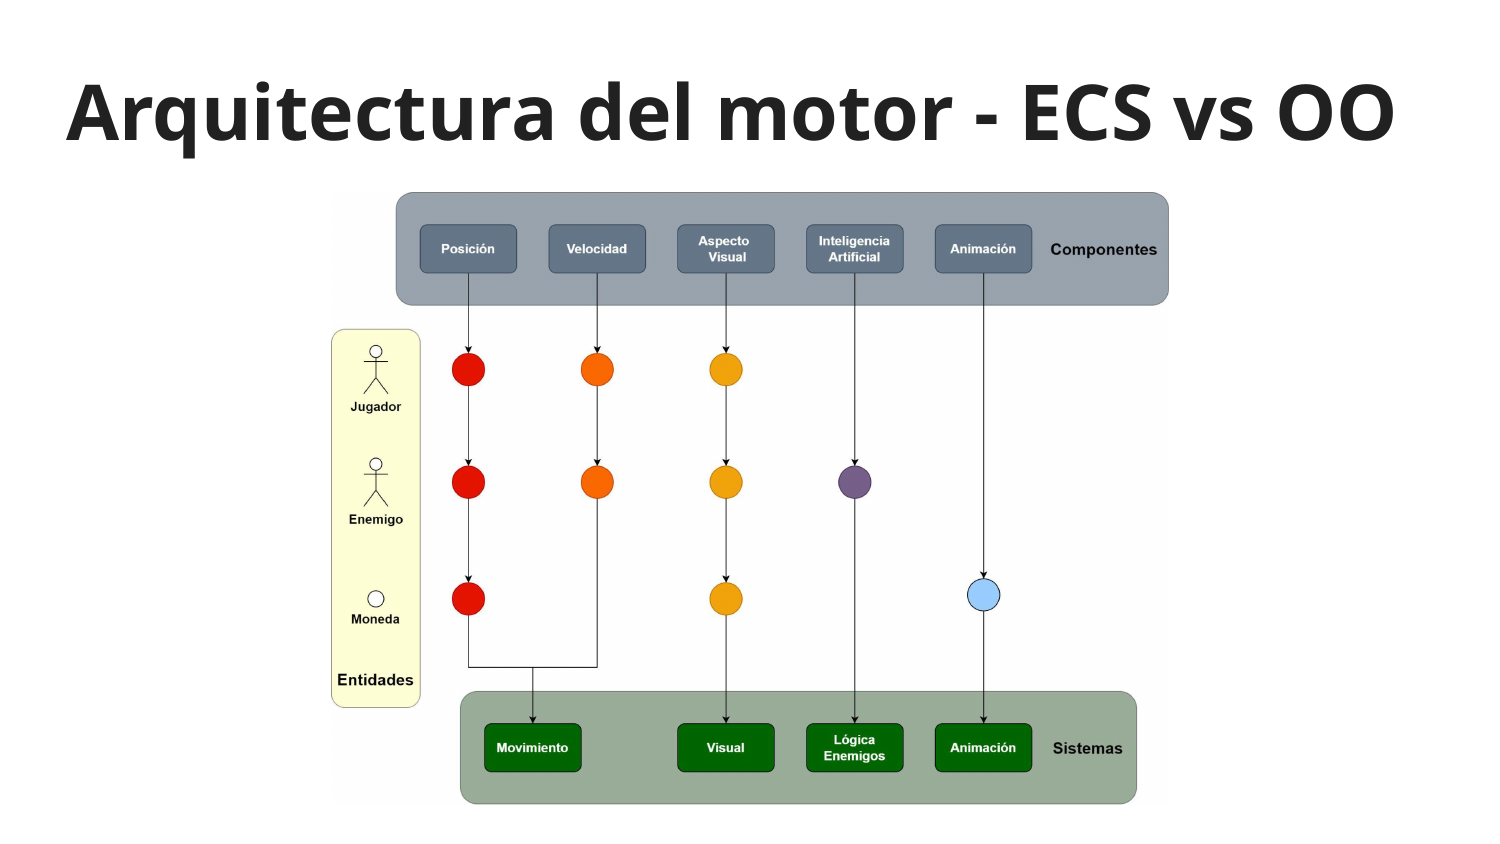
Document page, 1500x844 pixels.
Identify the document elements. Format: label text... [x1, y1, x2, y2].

title Arquitectura del motor - ECS vs OO [51, 48, 1449, 180]
picture [331, 192, 1169, 805]
